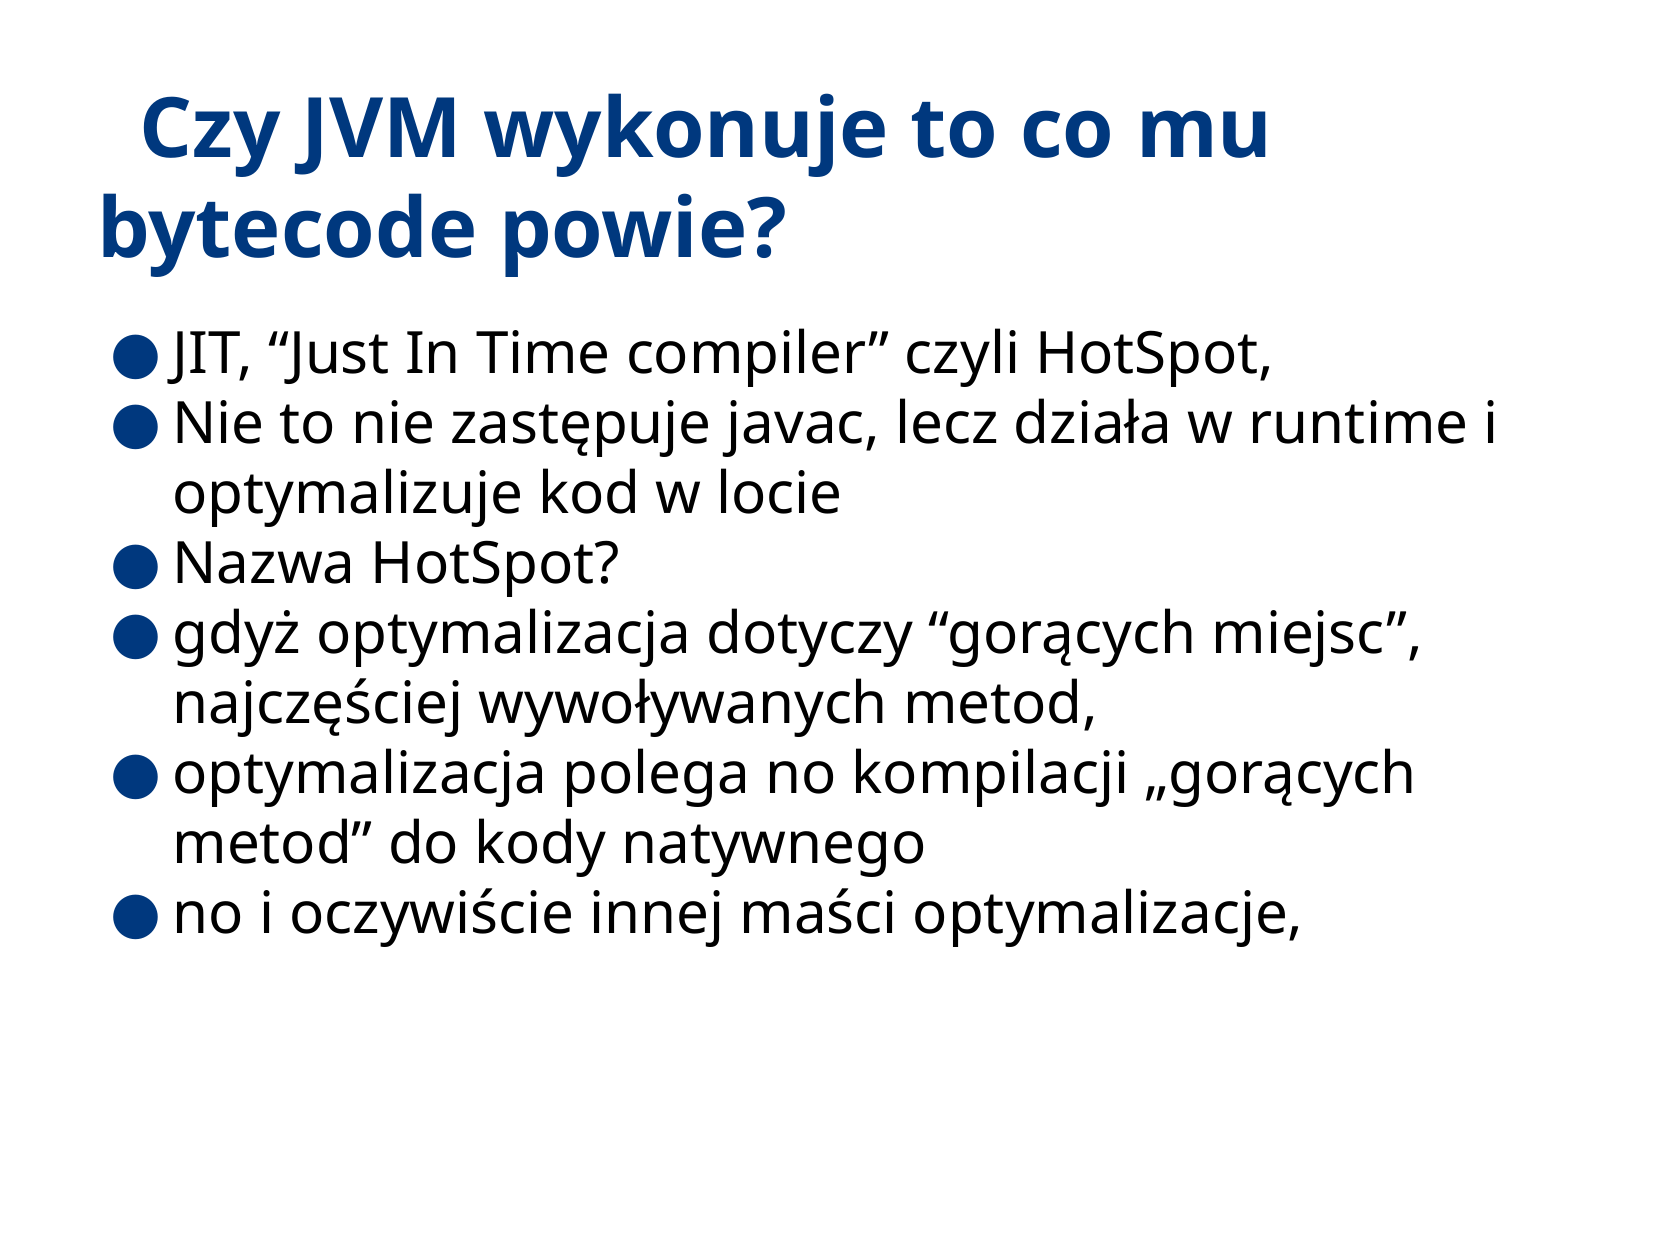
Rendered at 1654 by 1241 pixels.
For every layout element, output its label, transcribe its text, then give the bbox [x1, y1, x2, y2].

title Czy JVM wykonuje to co mu bytecode powie? [82, 49, 1571, 290]
list JIT, “Just In Time compiler” czyli HotSpot, Nie to nie zastępuje javac, lecz działa w runtime i optymalizuje kod w locie Nazwa HotSpot? gdyż optymalizacja dotyczy “gorących miejsc”, najczęściej wywoływanych metod, optymalizacja polega no kompilacji „gorących metod” do kody natywnego no i oczywiście innej maści optymalizacje, [82, 299, 1571, 1176]
